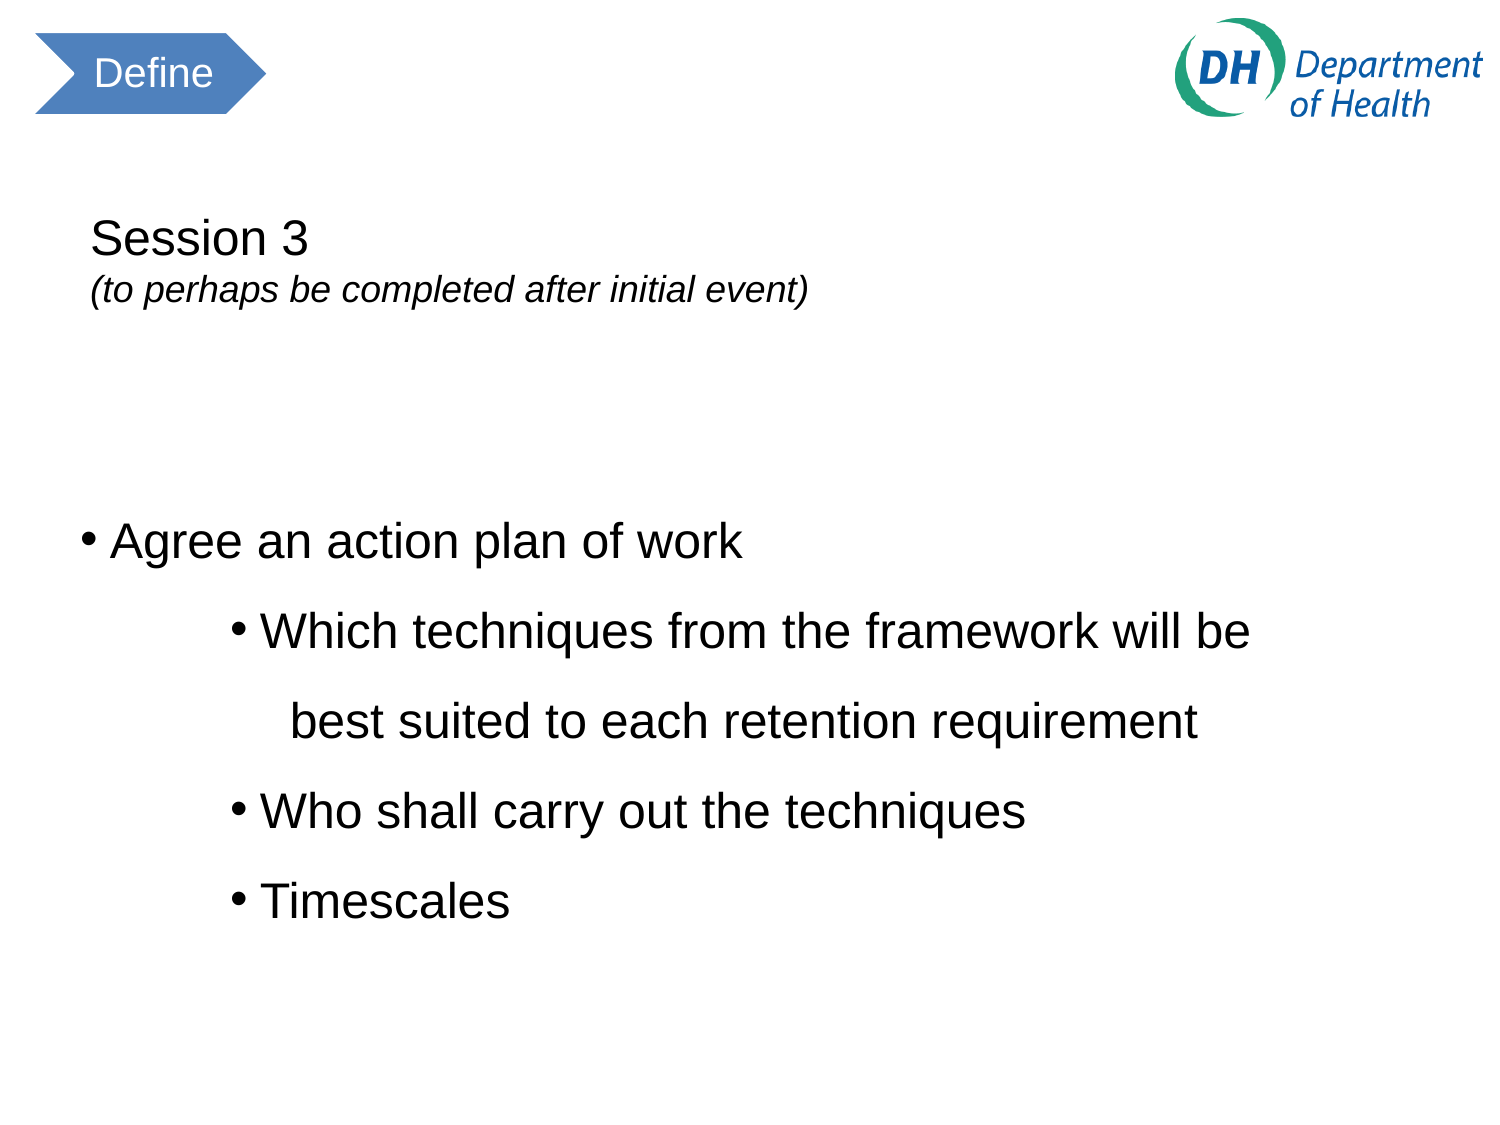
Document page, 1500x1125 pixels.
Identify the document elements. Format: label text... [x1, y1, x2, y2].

picture [1175, 19, 1483, 117]
text_box Agree an action plan of work Which techniques from the framework will be best suited to each retention requirement Who shall carry out the techniques Timescales [65, 426, 1329, 936]
title Session 3 (to perhaps be completed after initial event) [75, 197, 1426, 386]
text_box Define [29, 30, 270, 117]
